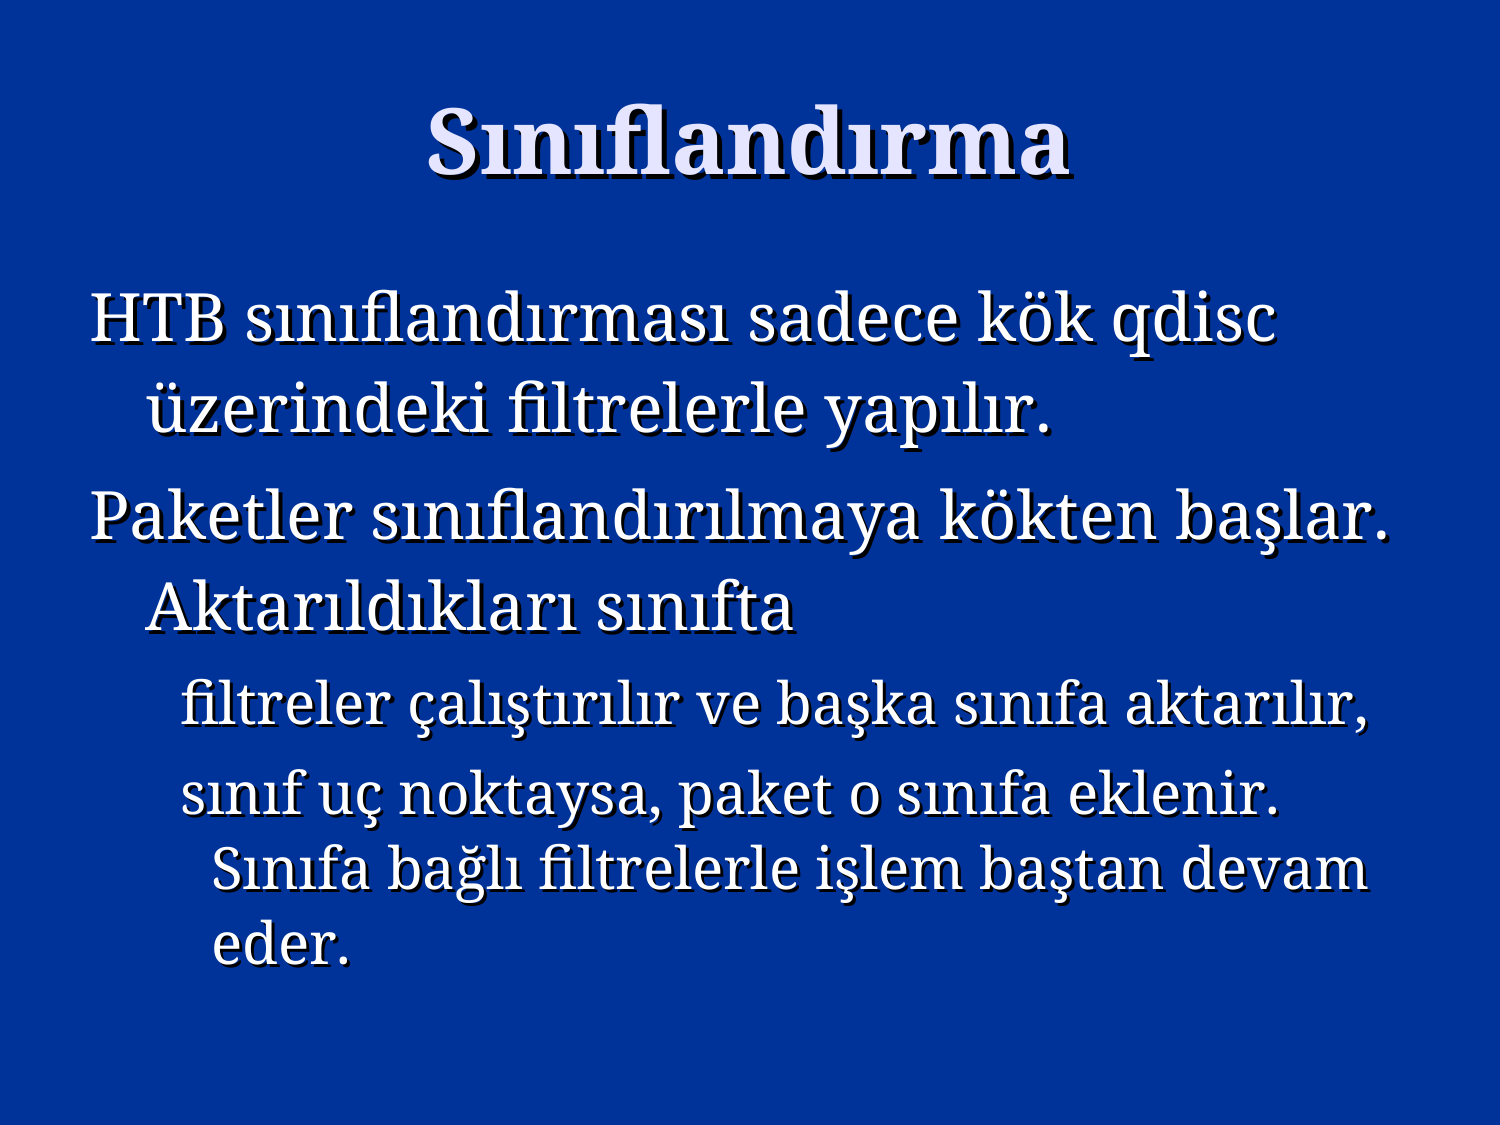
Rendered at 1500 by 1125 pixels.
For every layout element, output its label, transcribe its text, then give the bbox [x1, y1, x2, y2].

list HTB sınıflandırması sadece kök qdisc üzerindeki filtrelerle yapılır. Paketler sınıflandırılmaya kökten başlar. Aktarıldıkları sınıfta filtreler çalıştırılır ve başka sınıfa aktarılır, sınıf uç noktaysa, paket o sınıfa eklenir. Sınıfa bağlı filtrelerle işlem baştan devam eder. [75, 262, 1426, 1051]
title Sınıflandırma [75, 45, 1426, 233]
